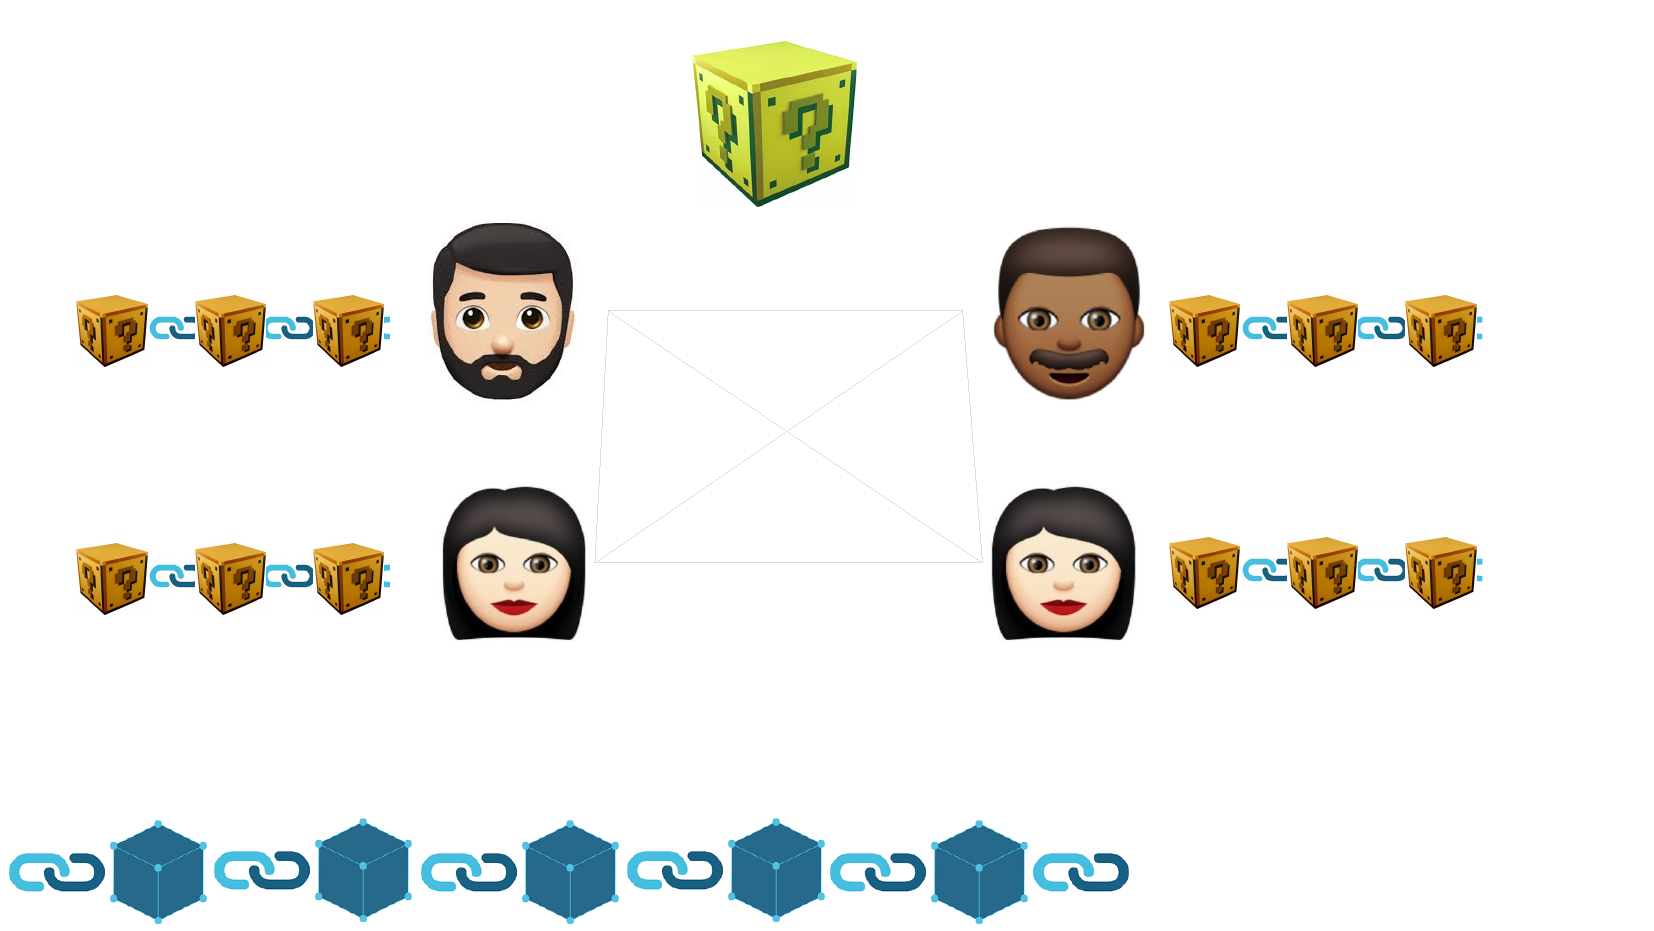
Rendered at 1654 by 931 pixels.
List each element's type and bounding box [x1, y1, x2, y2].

picture [1169, 295, 1483, 367]
picture [982, 482, 1145, 644]
picture [1169, 537, 1483, 609]
picture [76, 295, 390, 367]
picture [395, 204, 609, 418]
picture [4, 814, 1134, 928]
picture [974, 218, 1164, 408]
picture [692, 41, 857, 207]
picture [76, 543, 390, 615]
picture [433, 482, 595, 644]
